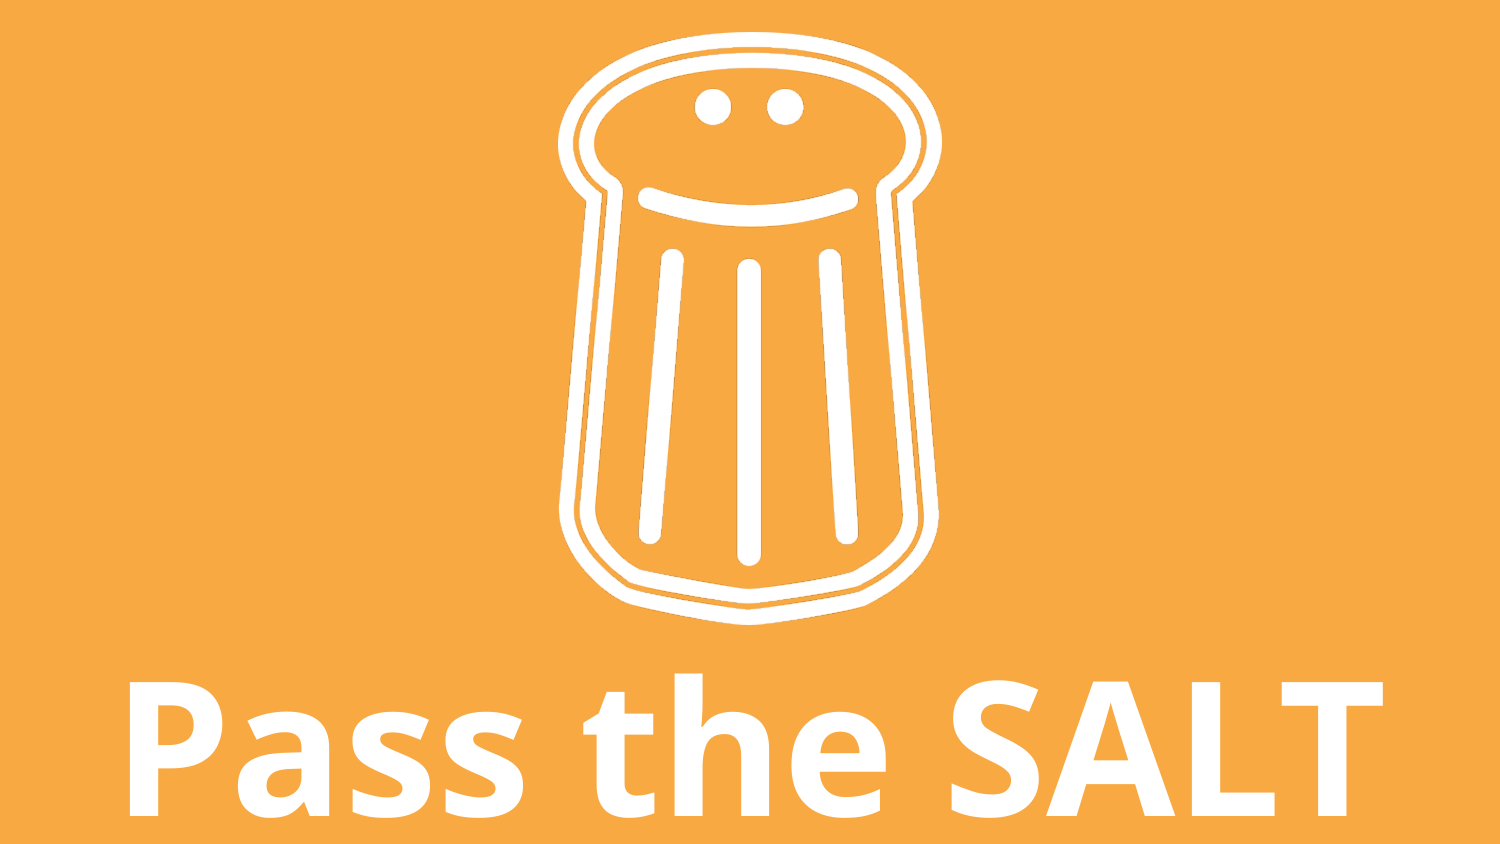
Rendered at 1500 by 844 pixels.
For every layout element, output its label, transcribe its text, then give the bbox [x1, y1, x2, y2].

text_box Pass the SALT 2023 [11, 608, 1489, 844]
picture [558, 32, 942, 608]
